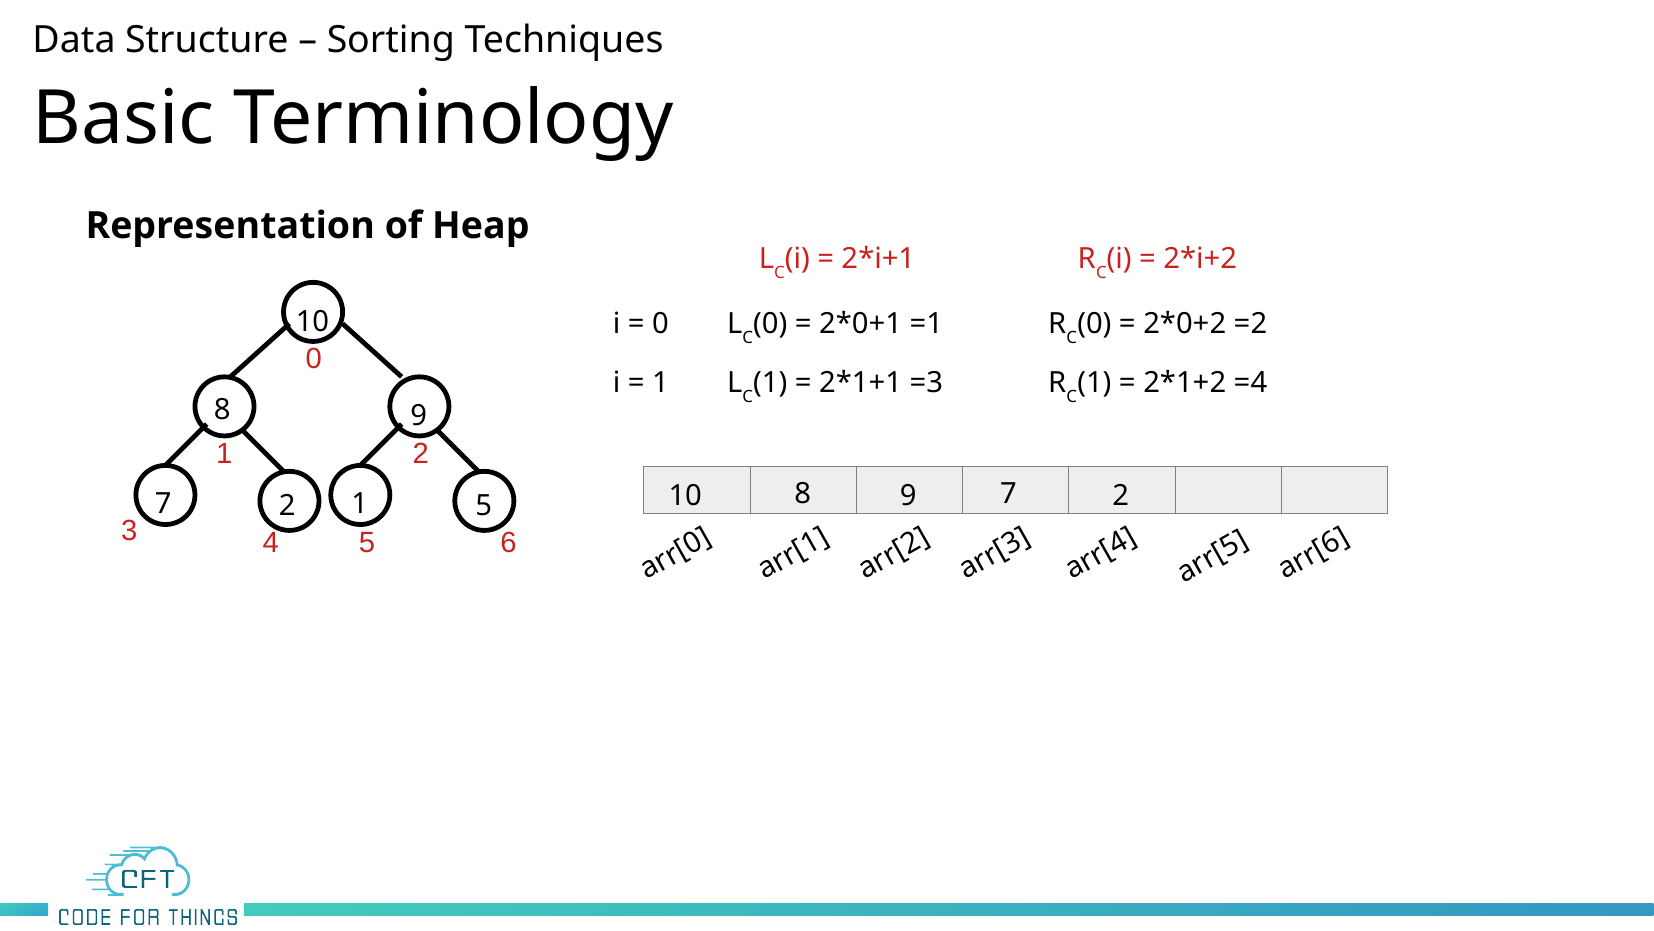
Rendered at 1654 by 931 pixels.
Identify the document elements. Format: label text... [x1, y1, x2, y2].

text_box 10 [653, 466, 721, 516]
text_box 8 [199, 380, 248, 430]
text_box i = 1 [590, 354, 700, 404]
text_box [338, 465, 383, 475]
text_box [291, 282, 335, 292]
text_box 9 [395, 386, 444, 436]
text_box LC(0) = 2*0+1 =1 [712, 295, 1002, 352]
text_box [444, 390, 449, 423]
text_box [454, 484, 460, 518]
text_box [259, 485, 264, 516]
text_box [313, 483, 320, 519]
text_box [330, 478, 336, 512]
text_box [509, 484, 514, 518]
picture [59, 846, 237, 925]
text_box 7 [140, 475, 189, 525]
text_box arr[2] [832, 490, 970, 606]
text_box 6 [485, 518, 532, 566]
text_box [248, 388, 255, 425]
text_box 7 [985, 464, 1034, 514]
text_box [470, 527, 485, 531]
text_box 5 [460, 477, 509, 527]
text_box arr[4] [1043, 490, 1182, 606]
text_box [143, 465, 188, 475]
text_box 10 [281, 292, 348, 342]
text_box RC(i) = 2*i+2 [1062, 230, 1284, 287]
text_box LC(i) = 2*i+1 [744, 230, 961, 287]
text_box 4 [248, 518, 294, 566]
text_box [272, 471, 307, 477]
text_box arr[3] [933, 490, 1075, 606]
text_box [135, 479, 140, 506]
text_box [385, 478, 390, 512]
text_box [194, 391, 199, 422]
text_box [1034, 466, 1097, 514]
text_box Representation of Heap [70, 191, 604, 250]
text_box [398, 376, 441, 386]
text_box 9 [884, 466, 934, 516]
text_box 2 [397, 429, 444, 478]
text_box [934, 466, 985, 514]
text_box [721, 466, 779, 514]
text_box [1146, 466, 1388, 514]
text_box 1 [336, 475, 385, 525]
text_box [189, 477, 196, 513]
text_box arr[0] [614, 490, 756, 606]
text_box [294, 527, 304, 531]
text_box RC(1) = 2*1+2 =4 [1033, 354, 1335, 411]
text_box [643, 466, 653, 514]
text_box arr[1] [732, 490, 869, 606]
text_box 2 [1097, 466, 1146, 516]
text_box [828, 466, 884, 514]
text_box 1 [201, 429, 248, 478]
text_box 5 [343, 518, 390, 566]
title Data Structure – Sorting Techniques Basic Terminology [32, 12, 1184, 166]
text_box RC(0) = 2*0+2 =2 [1033, 295, 1335, 352]
text_box 8 [779, 464, 828, 514]
text_box arr[5] [1152, 493, 1293, 609]
text_box [211, 376, 238, 380]
text_box [466, 471, 502, 477]
text_box 0 [290, 335, 337, 383]
text_box [389, 389, 395, 424]
text_box 3 [106, 506, 153, 555]
text_box i = 0 [590, 295, 700, 345]
text_box 2 [264, 477, 313, 527]
text_box arr[6] [1258, 490, 1394, 606]
text_box LC(1) = 2*1+1 =3 [712, 354, 1002, 411]
